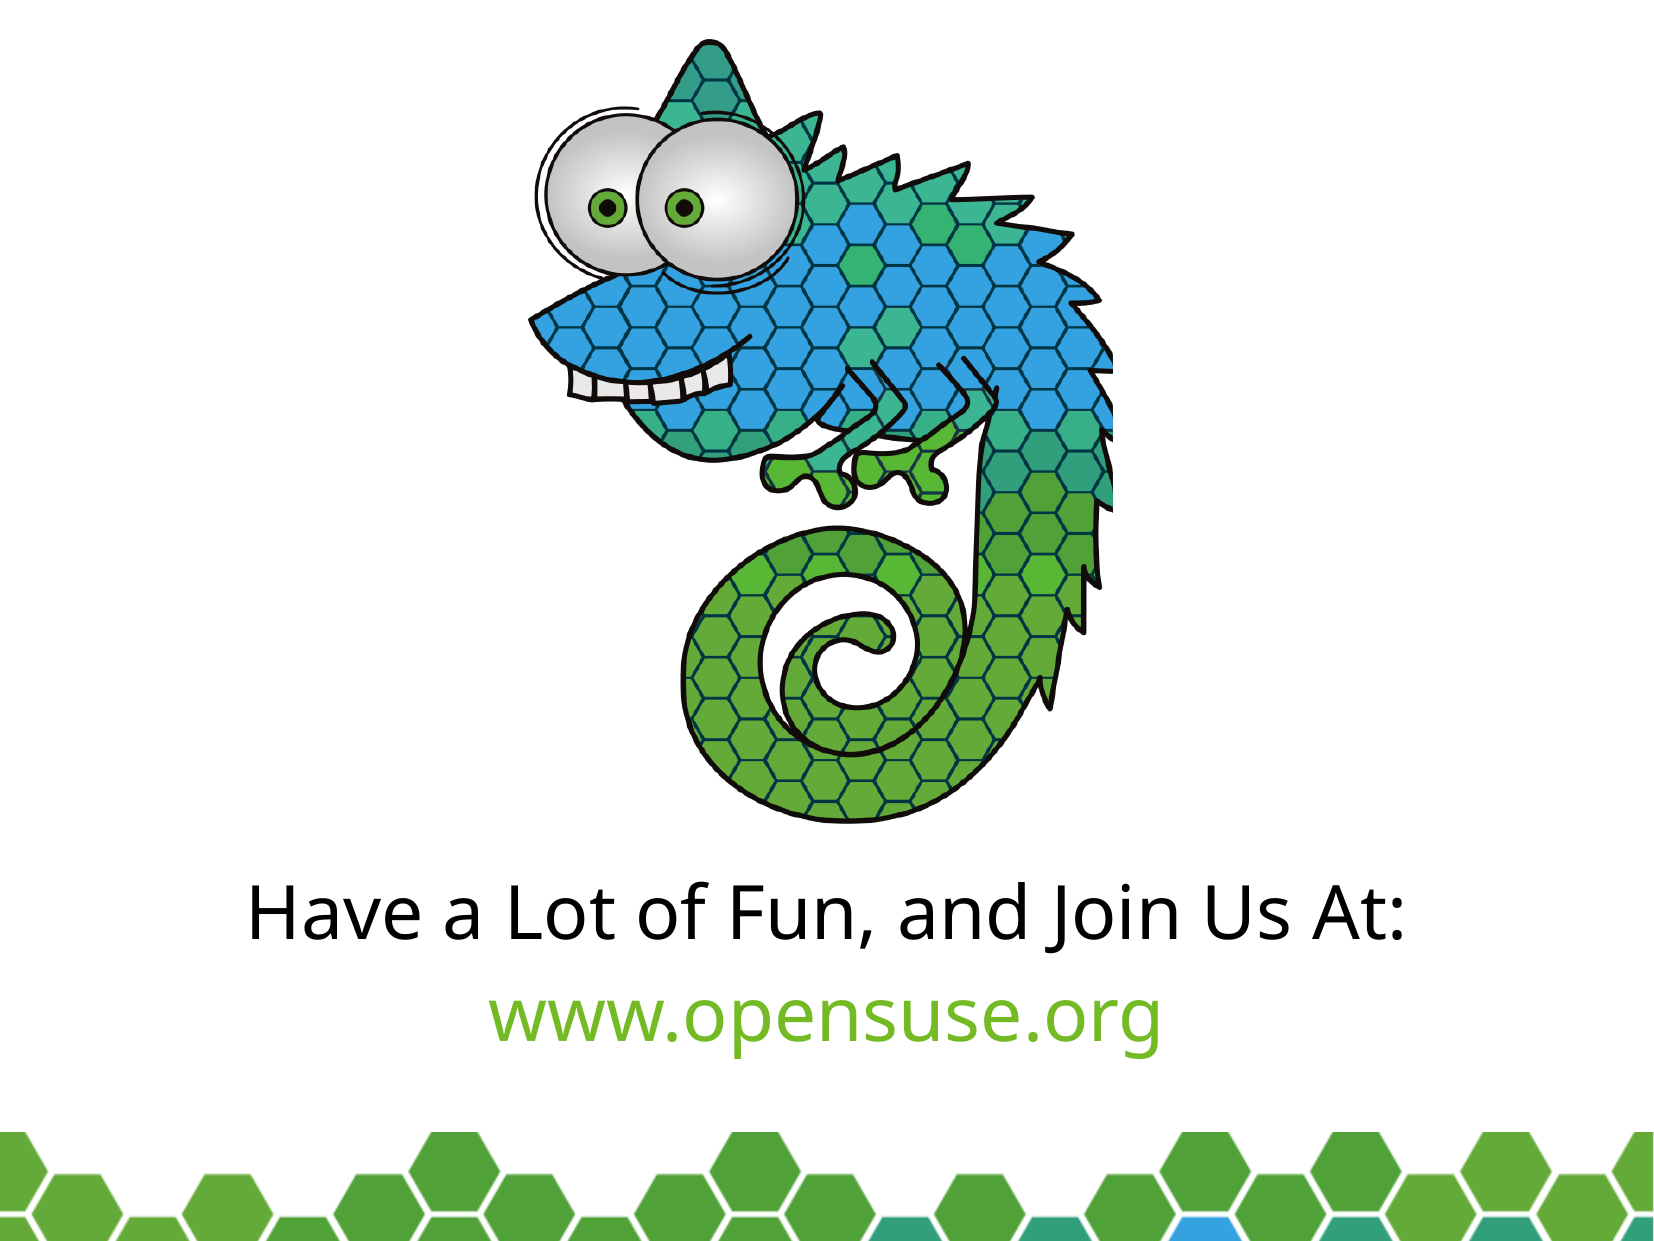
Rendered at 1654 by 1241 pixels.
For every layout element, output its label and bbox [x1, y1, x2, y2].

picture [0, 1132, 1654, 1241]
picture [528, 39, 1125, 824]
